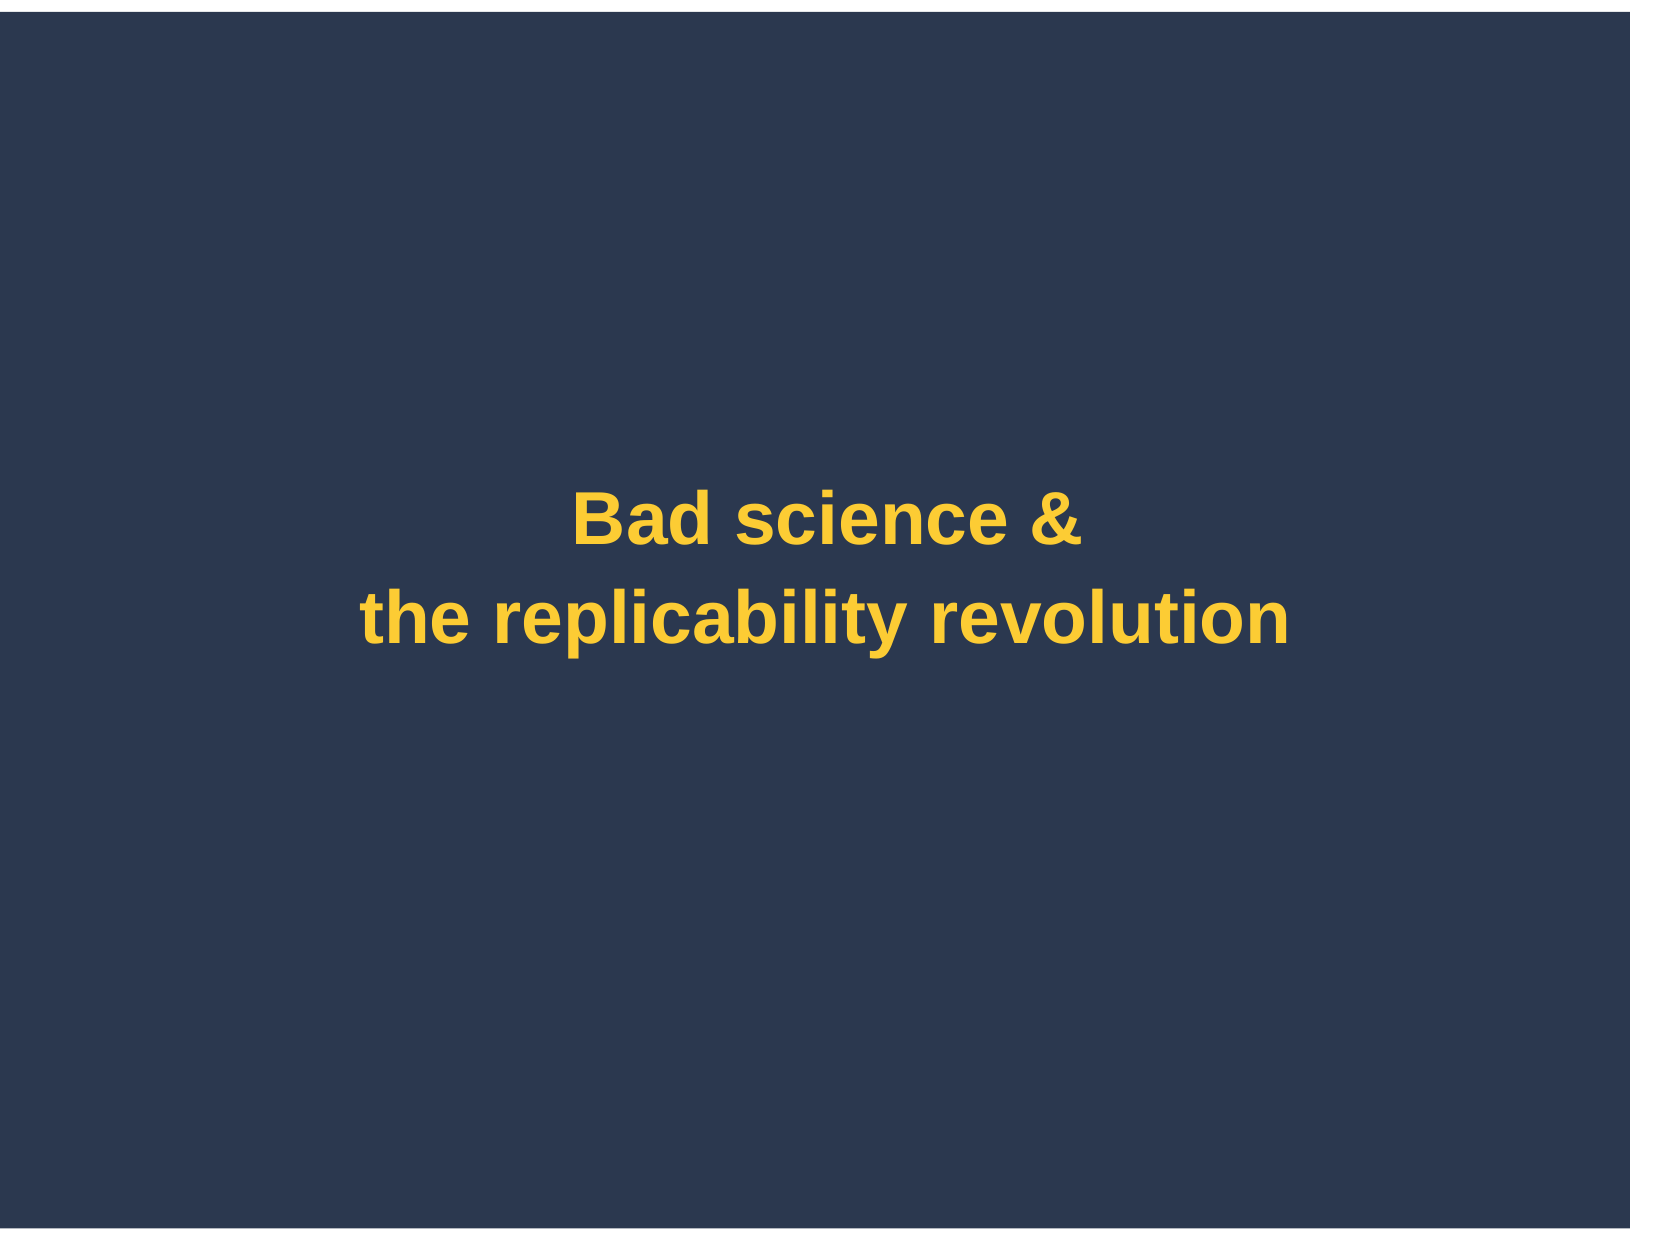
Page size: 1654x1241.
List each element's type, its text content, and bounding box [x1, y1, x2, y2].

title Bad science & the replicability revolution [94, 466, 1583, 674]
subtitle [0, 11, 1630, 1229]
